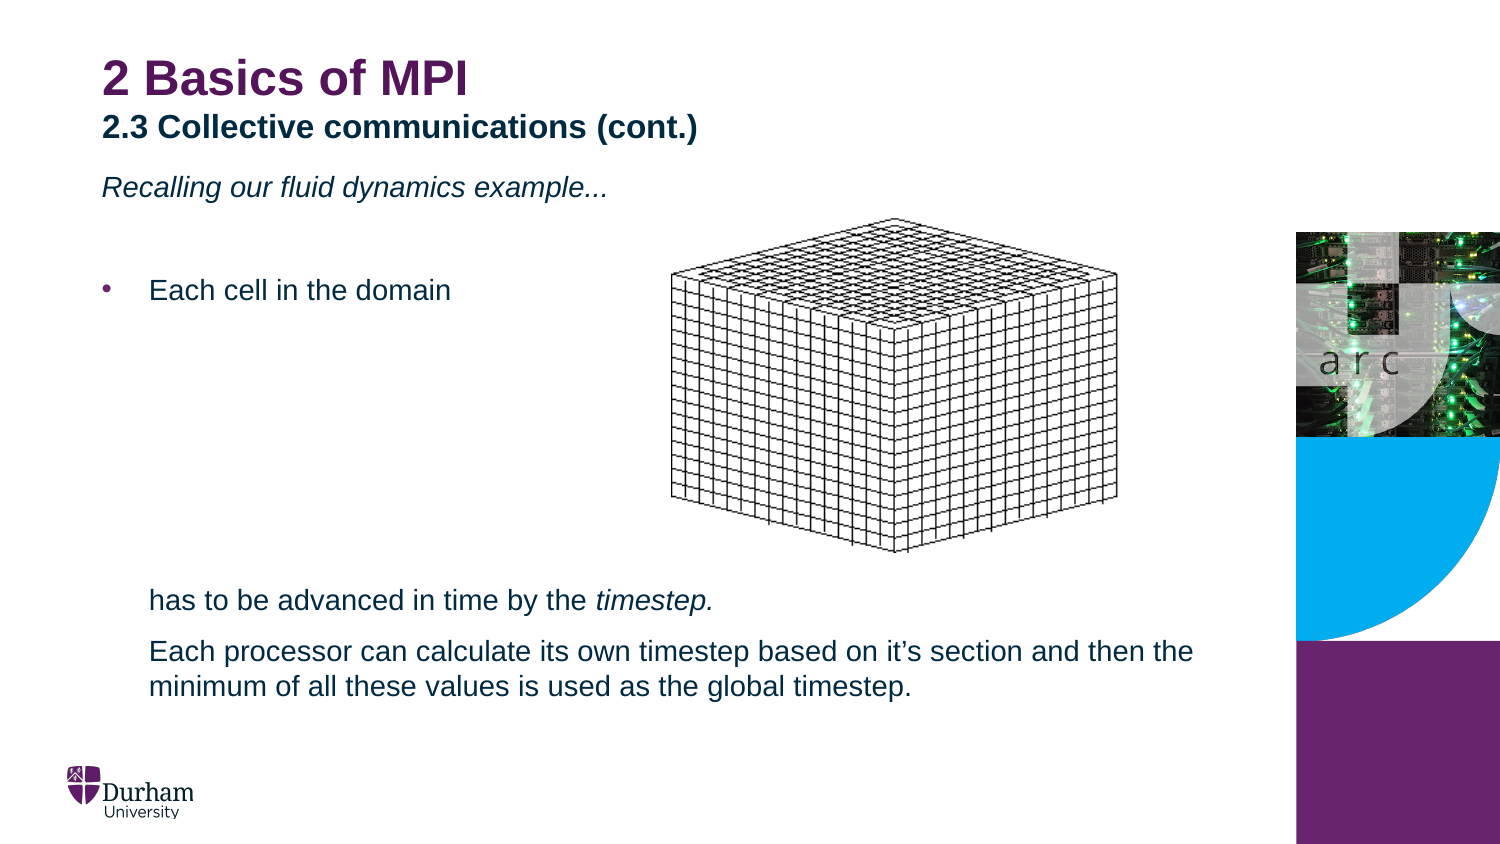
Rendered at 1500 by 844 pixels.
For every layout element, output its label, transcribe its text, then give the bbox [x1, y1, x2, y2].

picture [1332, 467, 1500, 640]
picture [671, 217, 1119, 553]
text_box [1296, 640, 1500, 844]
title 2 Basics of MPI 2.3 Collective communications (cont.) [101, 45, 1399, 187]
picture [67, 766, 193, 819]
picture [1296, 232, 1500, 436]
list Recalling our fluid dynamics example... Each cell in the domain has to be advanced in time by the timestep. Each processor can calculate its own timestep based on it’s section and then the minimum of all these values is used as the global timestep. [101, 168, 1285, 754]
